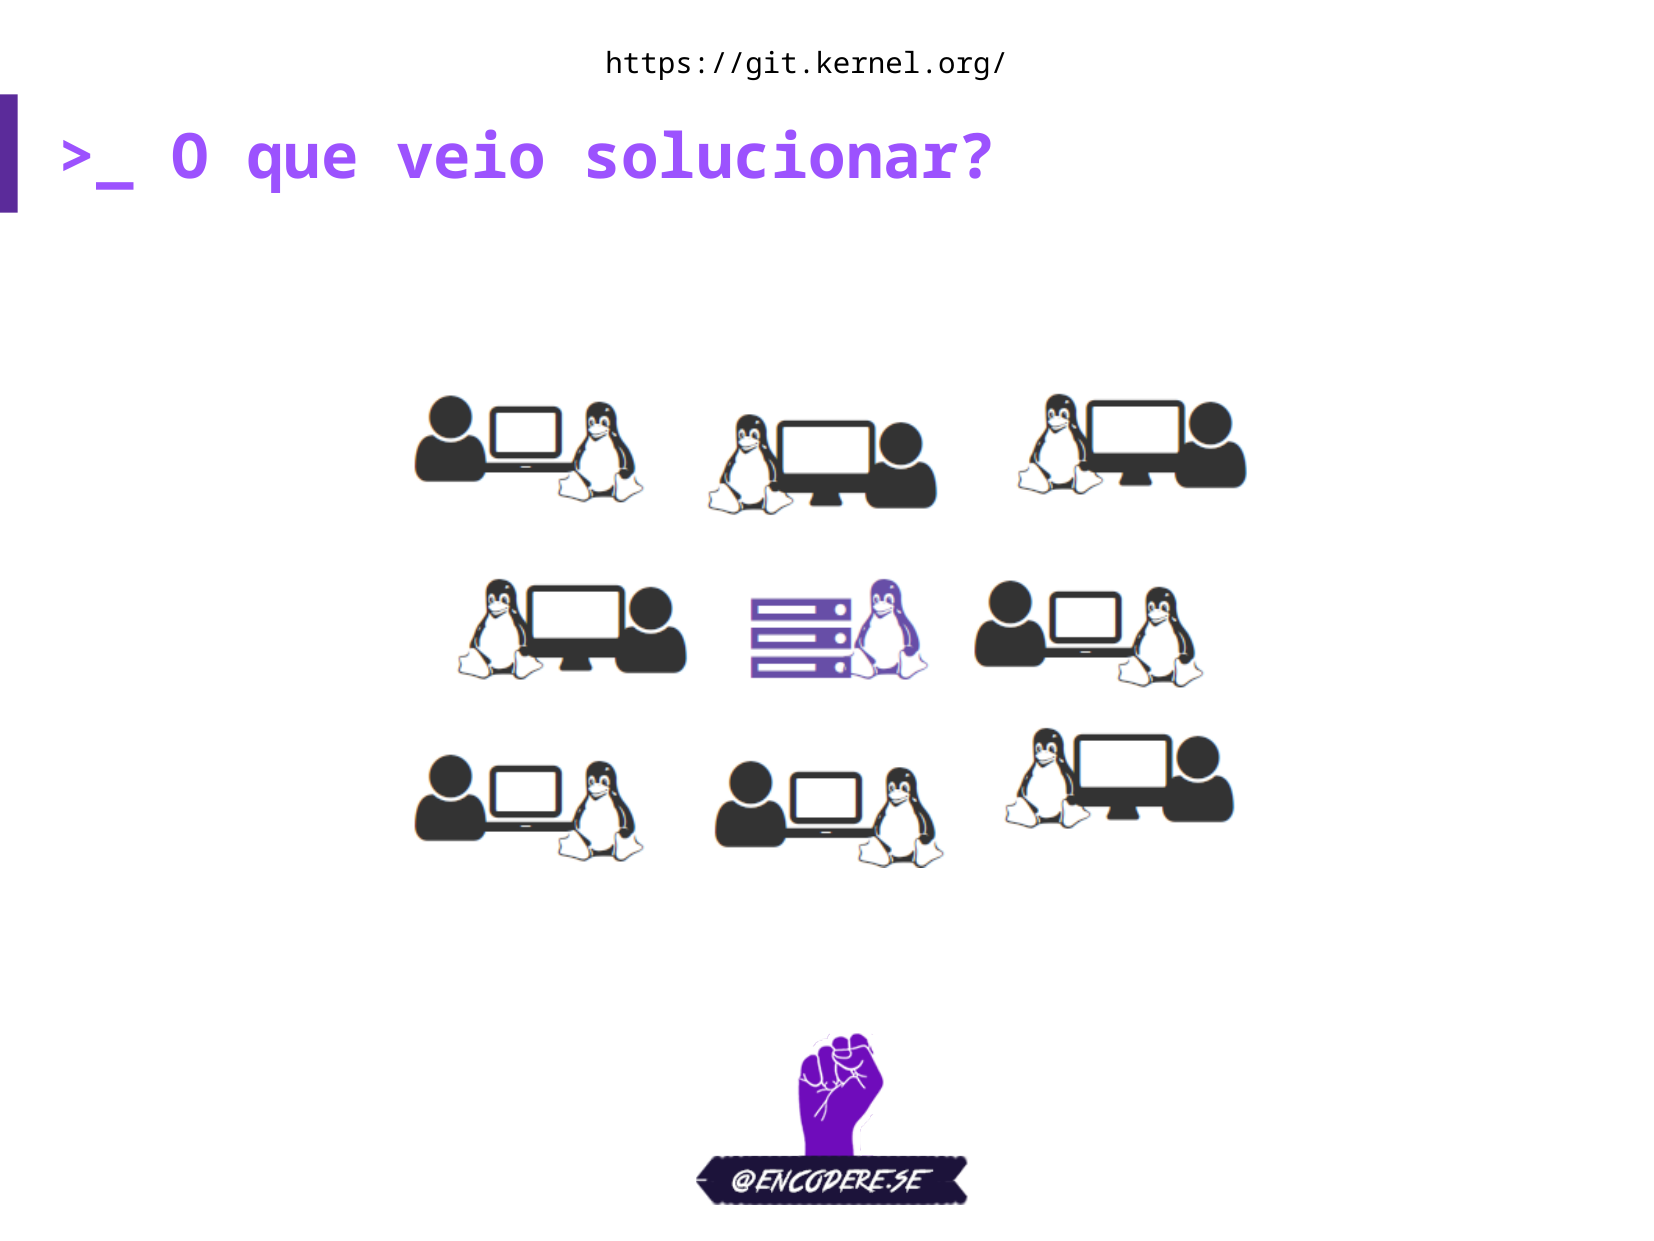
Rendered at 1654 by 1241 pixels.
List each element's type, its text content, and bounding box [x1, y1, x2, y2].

text_box https://git.kernel.org/ [590, 35, 1043, 87]
picture [401, 388, 1261, 868]
text_box [0, 94, 18, 213]
picture [696, 1027, 969, 1205]
title >_ O que veio solucionar? [59, 112, 1355, 190]
